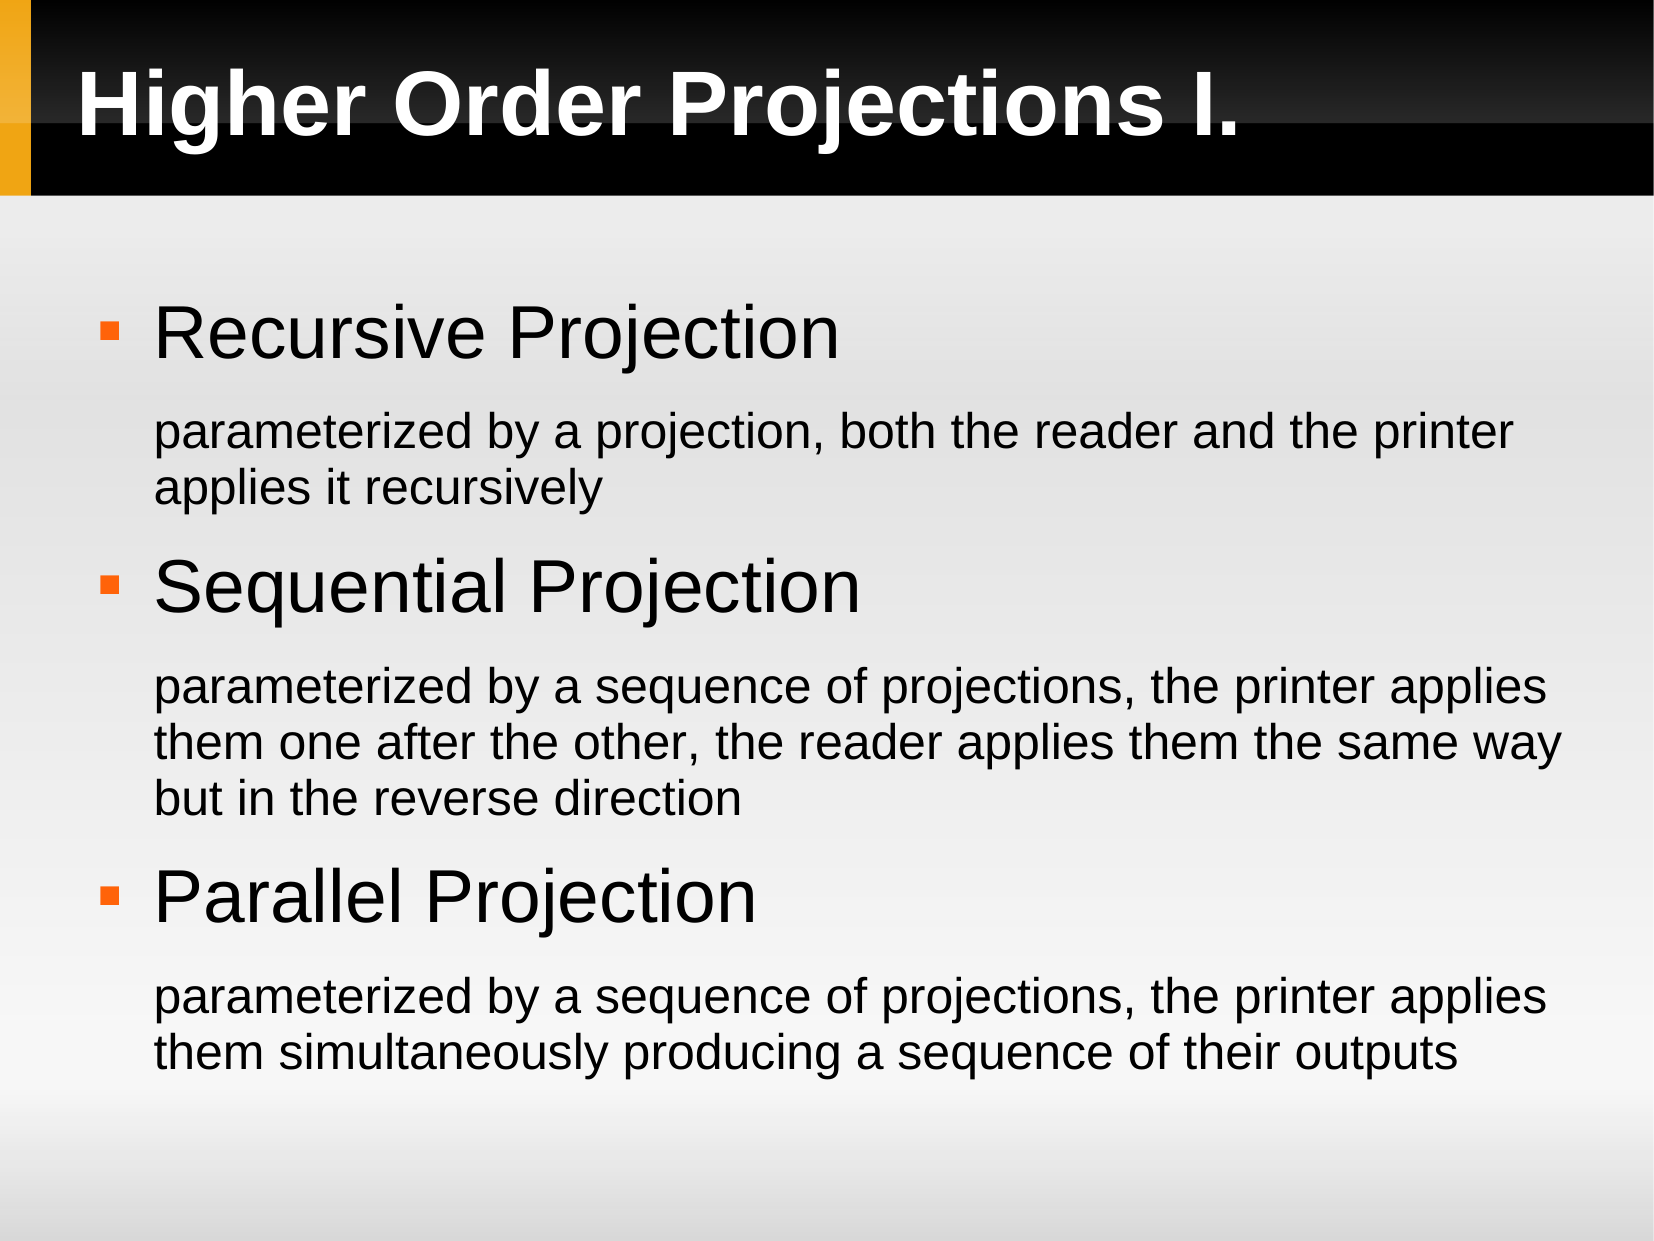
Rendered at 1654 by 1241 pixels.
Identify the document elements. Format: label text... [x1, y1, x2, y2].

title Higher Order Projections I. [76, 0, 1565, 208]
list Recursive Projection parameterized by a projection, both the reader and the printer applies it recursively Sequential Projection parameterized by a sequence of projections, the printer applies them one after the other, the reader applies them the same way but in the reverse direction Parallel Projection parameterized by a sequence of projections, the printer applies them simultaneously producing a sequence of their outputs [82, 290, 1571, 1094]
picture [0, 0, 1654, 1241]
